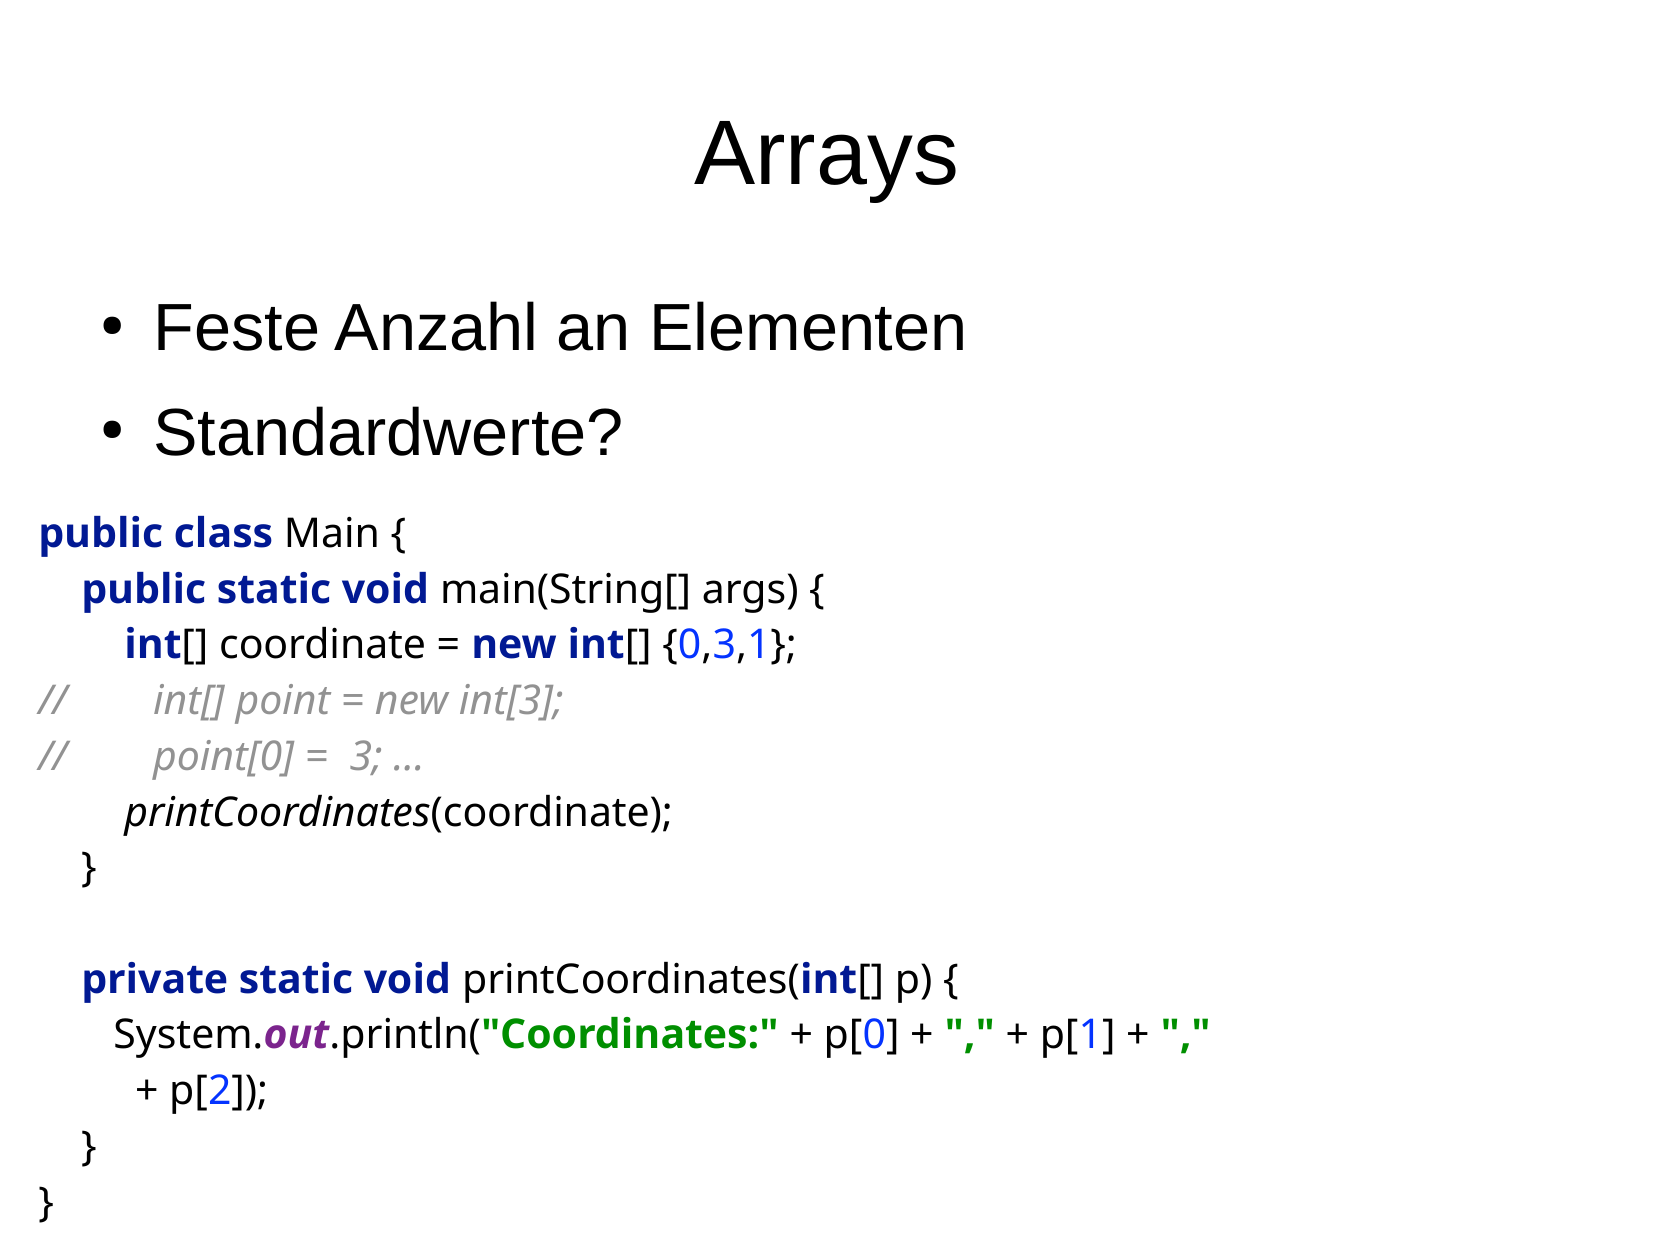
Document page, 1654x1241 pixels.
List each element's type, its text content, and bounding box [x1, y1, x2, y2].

title Arrays [82, 49, 1571, 257]
list public class Main { public static void main(String[] args) { int[] coordinate = new int[] {0,3,1}; // int[] point = new int[3]; // point[0] = 3; ... printCoordinates(coordinate); } private static void printCoordinates(int[] p) { System.out.println("Coordinates:" + p[0] + "," + p[1] + "," + p[2]); } } [30, 495, 1654, 1237]
list Feste Anzahl an Elementen Standardwerte? [82, 290, 1571, 495]
